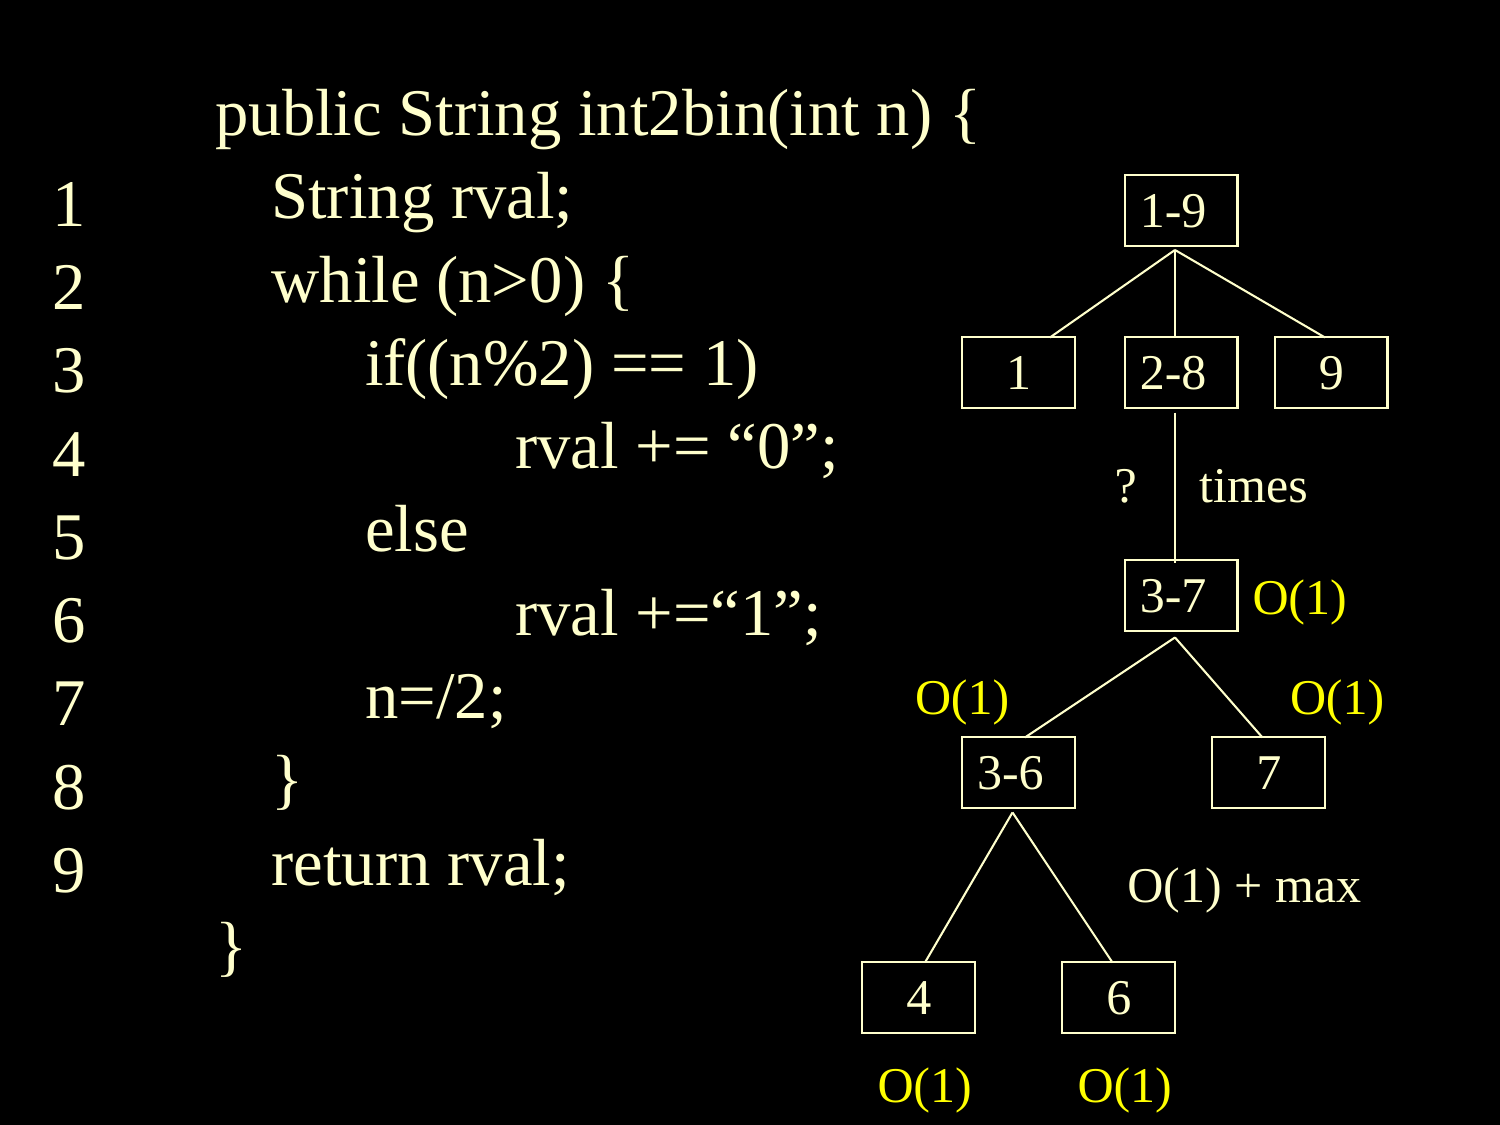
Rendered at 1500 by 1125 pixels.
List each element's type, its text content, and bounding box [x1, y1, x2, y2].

text_box ? times [1062, 449, 1324, 521]
text_box O(1) [1062, 1049, 1188, 1121]
text_box O(1) [862, 1049, 987, 1121]
text_box O(1) [1237, 562, 1362, 634]
text_box 6 [1062, 962, 1176, 1034]
text_box 1 2 3 4 5 6 7 8 9 [37, 74, 188, 1051]
text_box 2-8 [1124, 337, 1238, 409]
text_box O(1) + max [1087, 849, 1377, 921]
text_box 4 [862, 962, 976, 1034]
list public String int2bin(int n) { String rval; while (n>0) { if((n%2) == 1) rval += “0”; else rval +=“1”; n=/2; } return rval; } [200, 74, 1128, 1051]
text_box O(1) [1275, 662, 1400, 734]
text_box 1 [962, 337, 1075, 409]
text_box O(1) [900, 662, 1025, 734]
text_box 3-6 [962, 737, 1075, 809]
text_box 1-9 [1124, 174, 1238, 246]
text_box 7 [1212, 737, 1326, 809]
text_box 9 [1274, 337, 1388, 409]
text_box 3-7 [1124, 560, 1238, 632]
